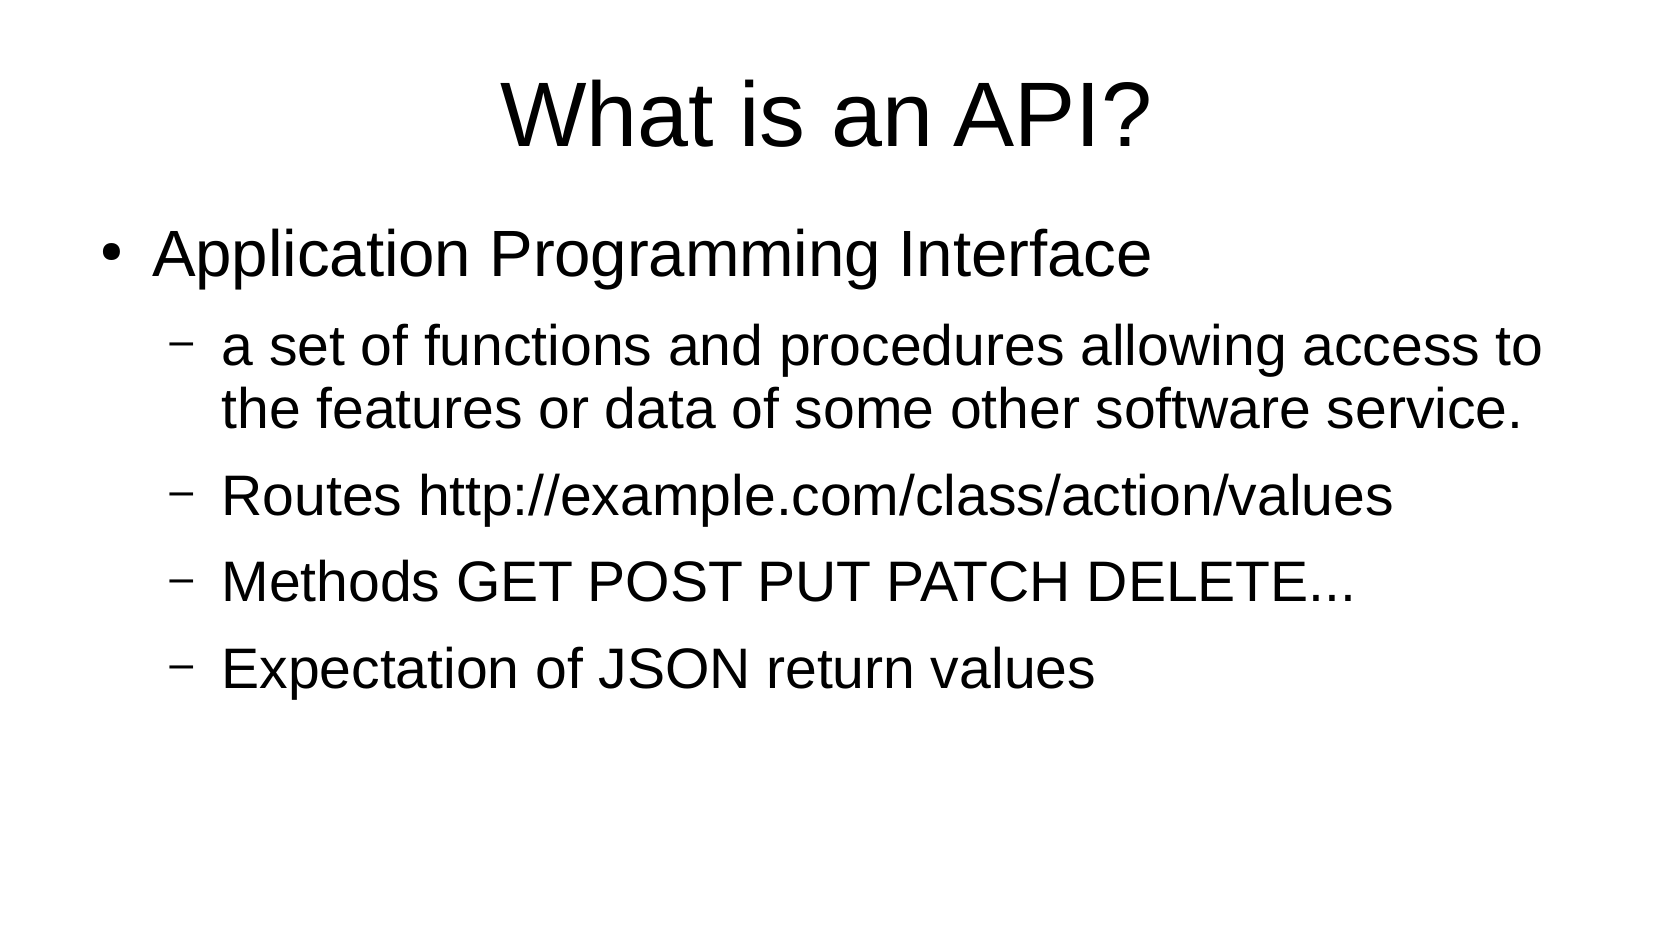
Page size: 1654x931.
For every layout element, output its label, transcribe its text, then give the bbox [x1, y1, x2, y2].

title What is an API? [82, 37, 1571, 193]
list Application Programming Interface a set of functions and procedures allowing access to the features or data of some other software service. Routes http://example.com/class/action/values Methods GET POST PUT PATCH DELETE... Expectation of JSON return values [82, 217, 1571, 758]
